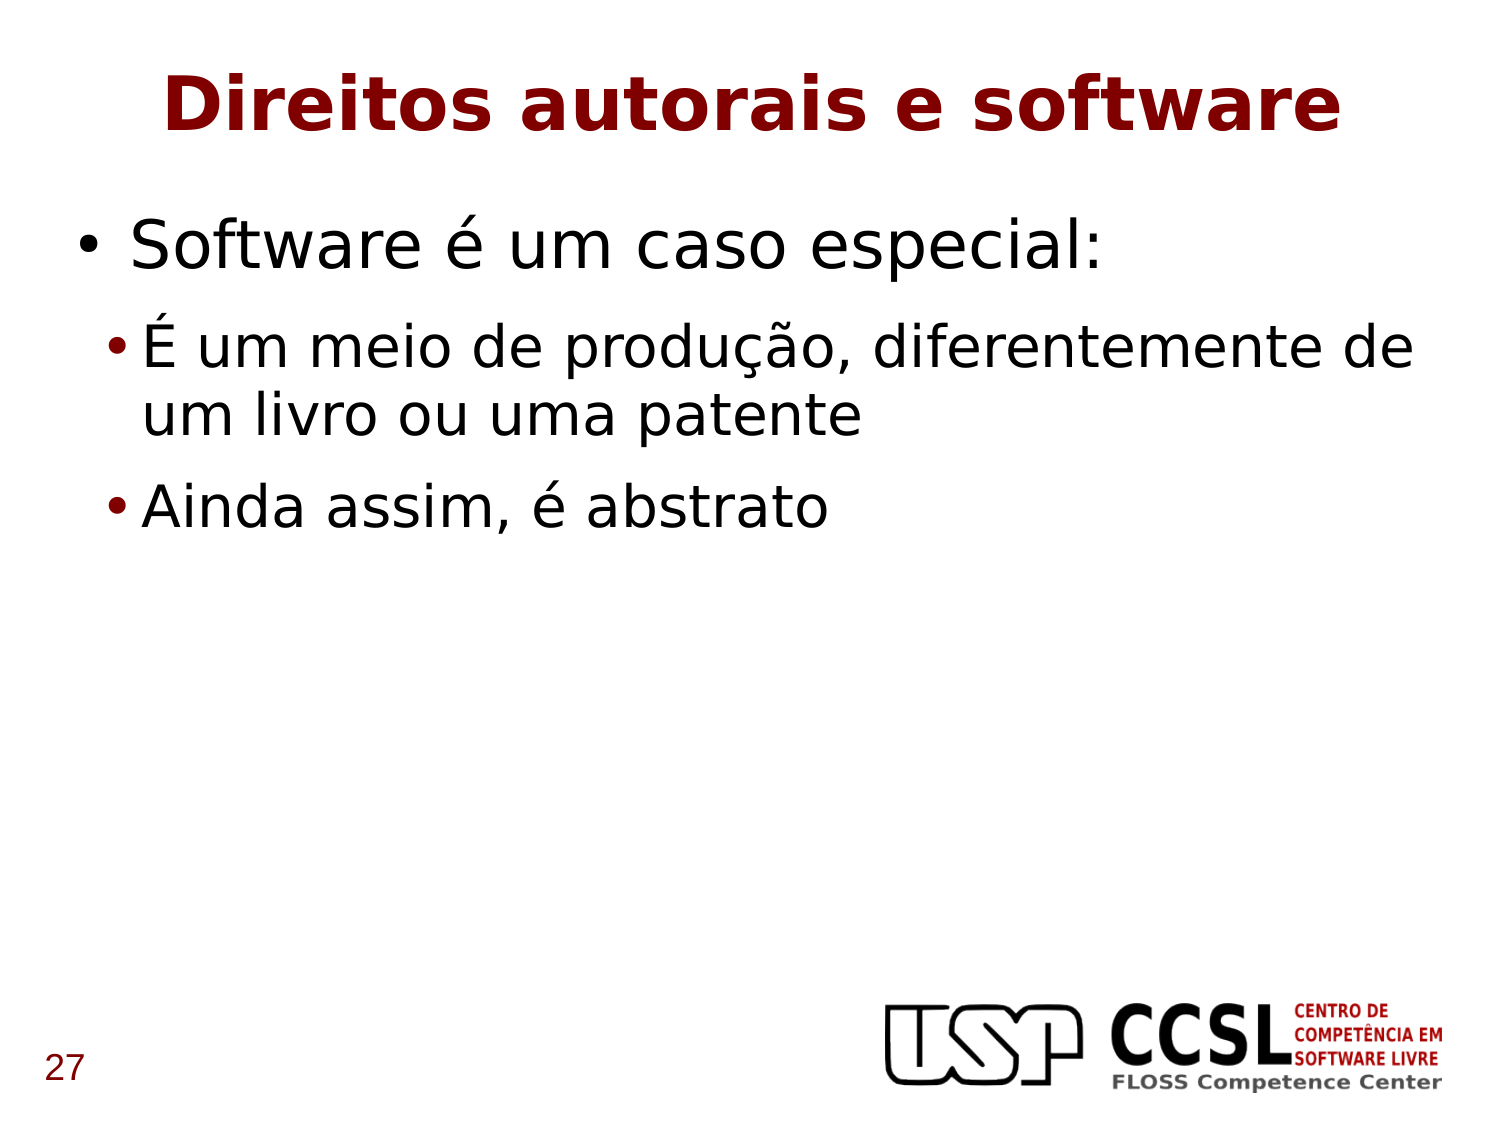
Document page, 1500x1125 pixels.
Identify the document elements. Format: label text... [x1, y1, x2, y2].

title Direitos autorais e software [59, 29, 1447, 180]
picture [885, 1003, 1442, 1093]
list Software é um caso especial: É um meio de produção, diferentemente de um livro ou uma patente Ainda assim, é abstrato [59, 206, 1447, 950]
